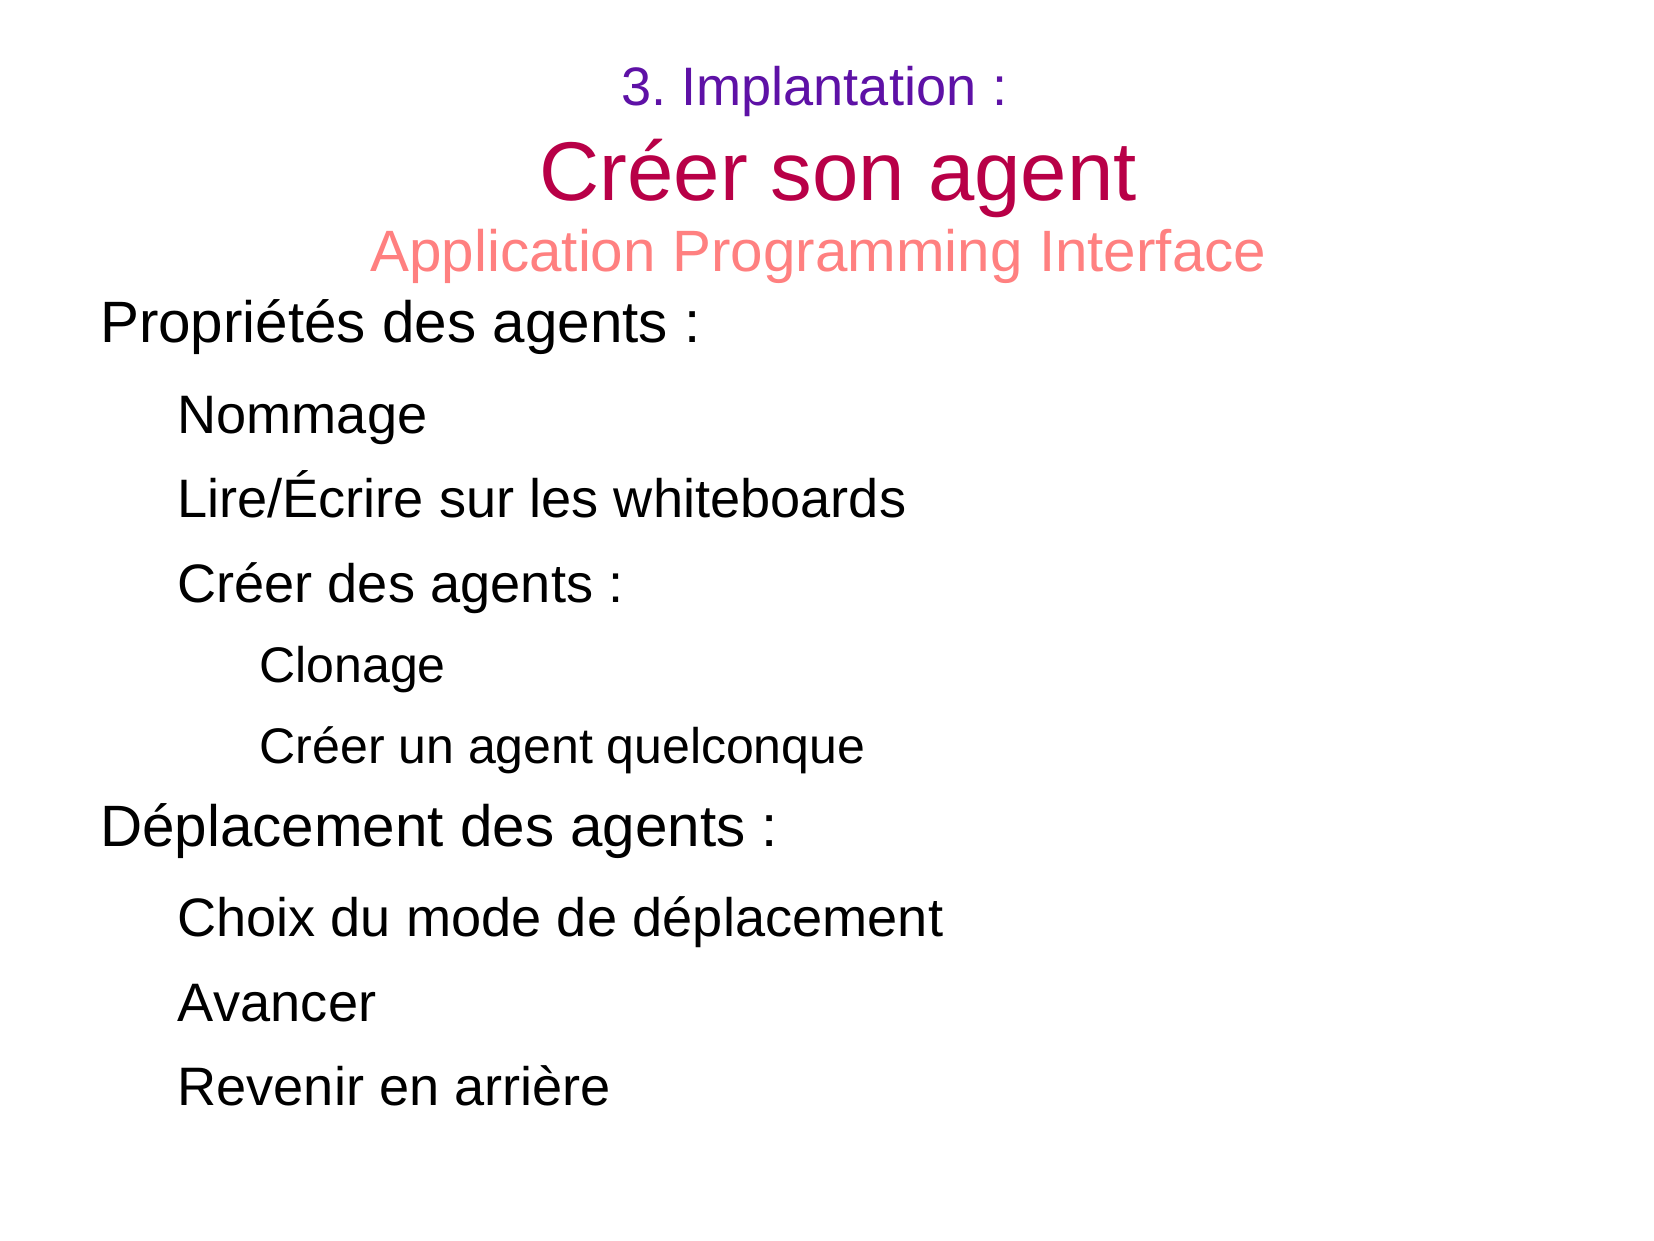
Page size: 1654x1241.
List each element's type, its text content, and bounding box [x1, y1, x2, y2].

list Propriétés des agents : Nommage Lire/Écrire sur les whiteboards Créer des agents : Clonage Créer un agent quelconque Déplacement des agents : Choix du mode de déplacement Avancer Revenir en arrière [82, 290, 1571, 1117]
title 3. Implantation : Créer son agent Application Programming Interface [82, 22, 1571, 284]
